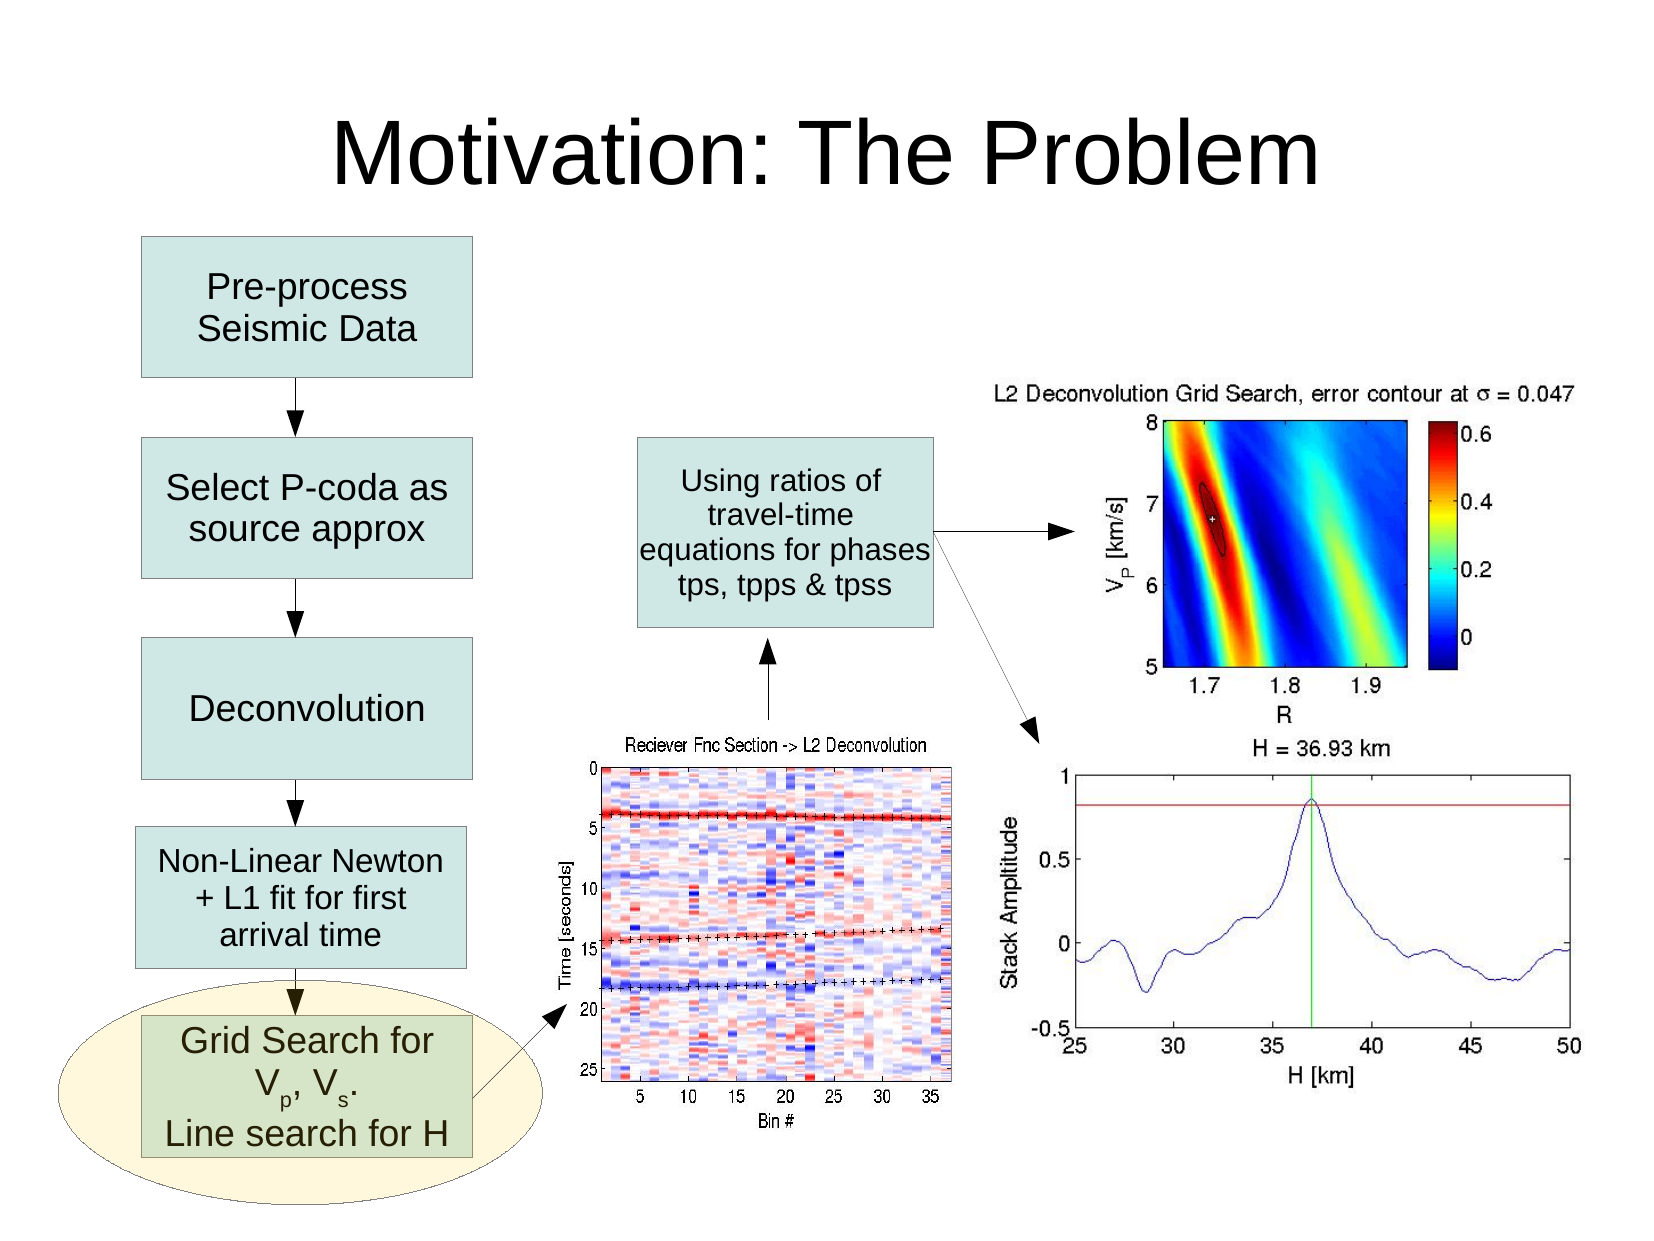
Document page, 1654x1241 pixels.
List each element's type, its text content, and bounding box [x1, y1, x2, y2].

picture [542, 350, 1630, 1134]
text_box Non-Linear Newton + L1 fit for first arrival time [135, 826, 467, 969]
text_box Select P-coda as source approx [141, 437, 473, 579]
text_box Deconvolution [141, 637, 473, 780]
text_box Using ratios of travel-time equations for phases tps, tpps & tpss [637, 437, 934, 628]
title Motivation: The Problem [82, 49, 1571, 257]
picture [542, 1018, 547, 1027]
text_box [58, 980, 543, 1205]
text_box Pre-process Seismic Data [141, 236, 473, 378]
